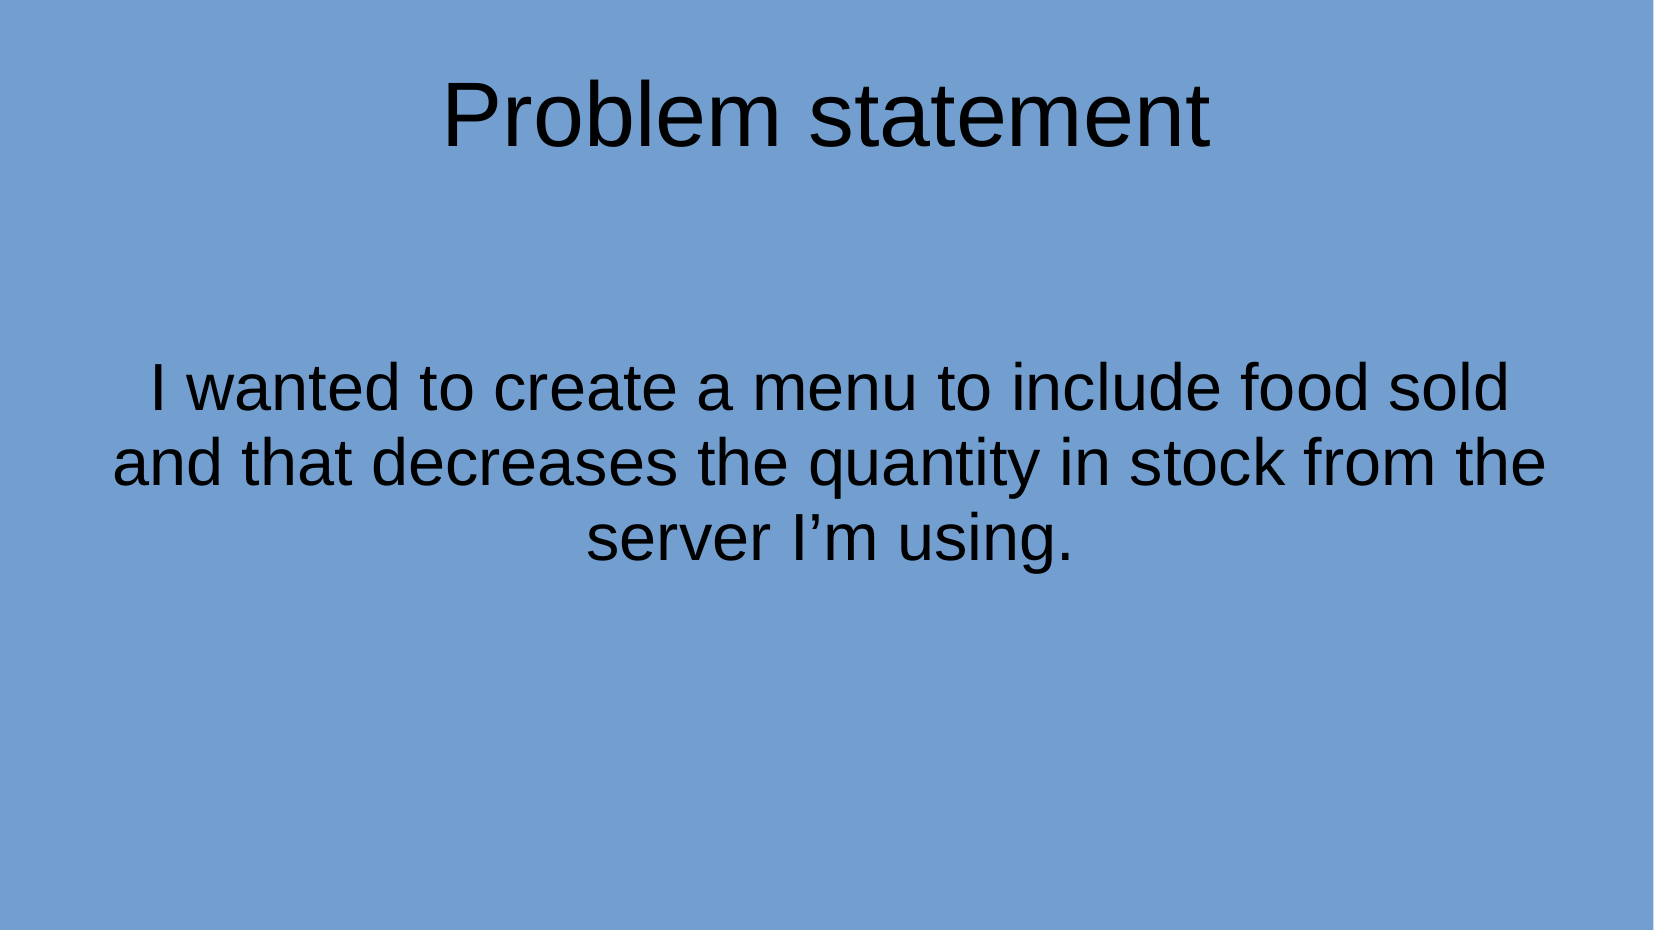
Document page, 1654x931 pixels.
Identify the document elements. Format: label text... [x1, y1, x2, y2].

title Problem statement [82, 37, 1571, 193]
subtitle I wanted to create a menu to include food sold and that decreases the quantity in stock from the server I’m using. [86, 192, 1576, 732]
